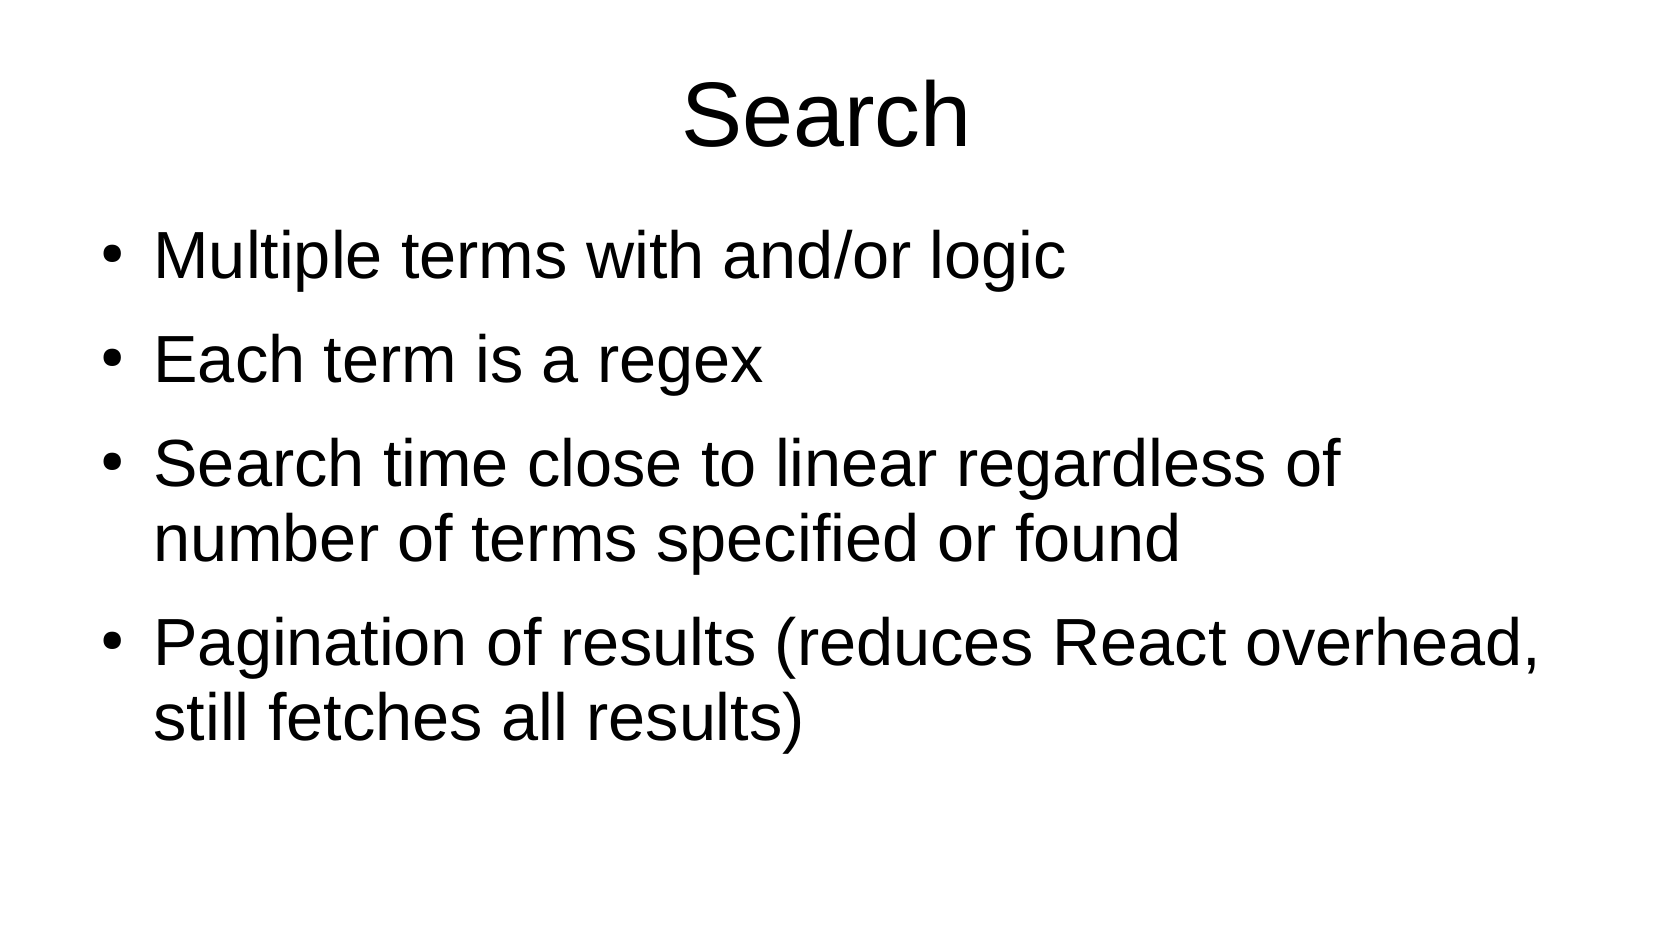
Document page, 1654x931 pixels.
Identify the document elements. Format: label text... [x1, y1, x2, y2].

list Multiple terms with and/or logic Each term is a regex Search time close to linear regardless of number of terms specified or found Pagination of results (reduces React overhead, still fetches all results) [82, 217, 1571, 758]
title Search [82, 37, 1571, 193]
